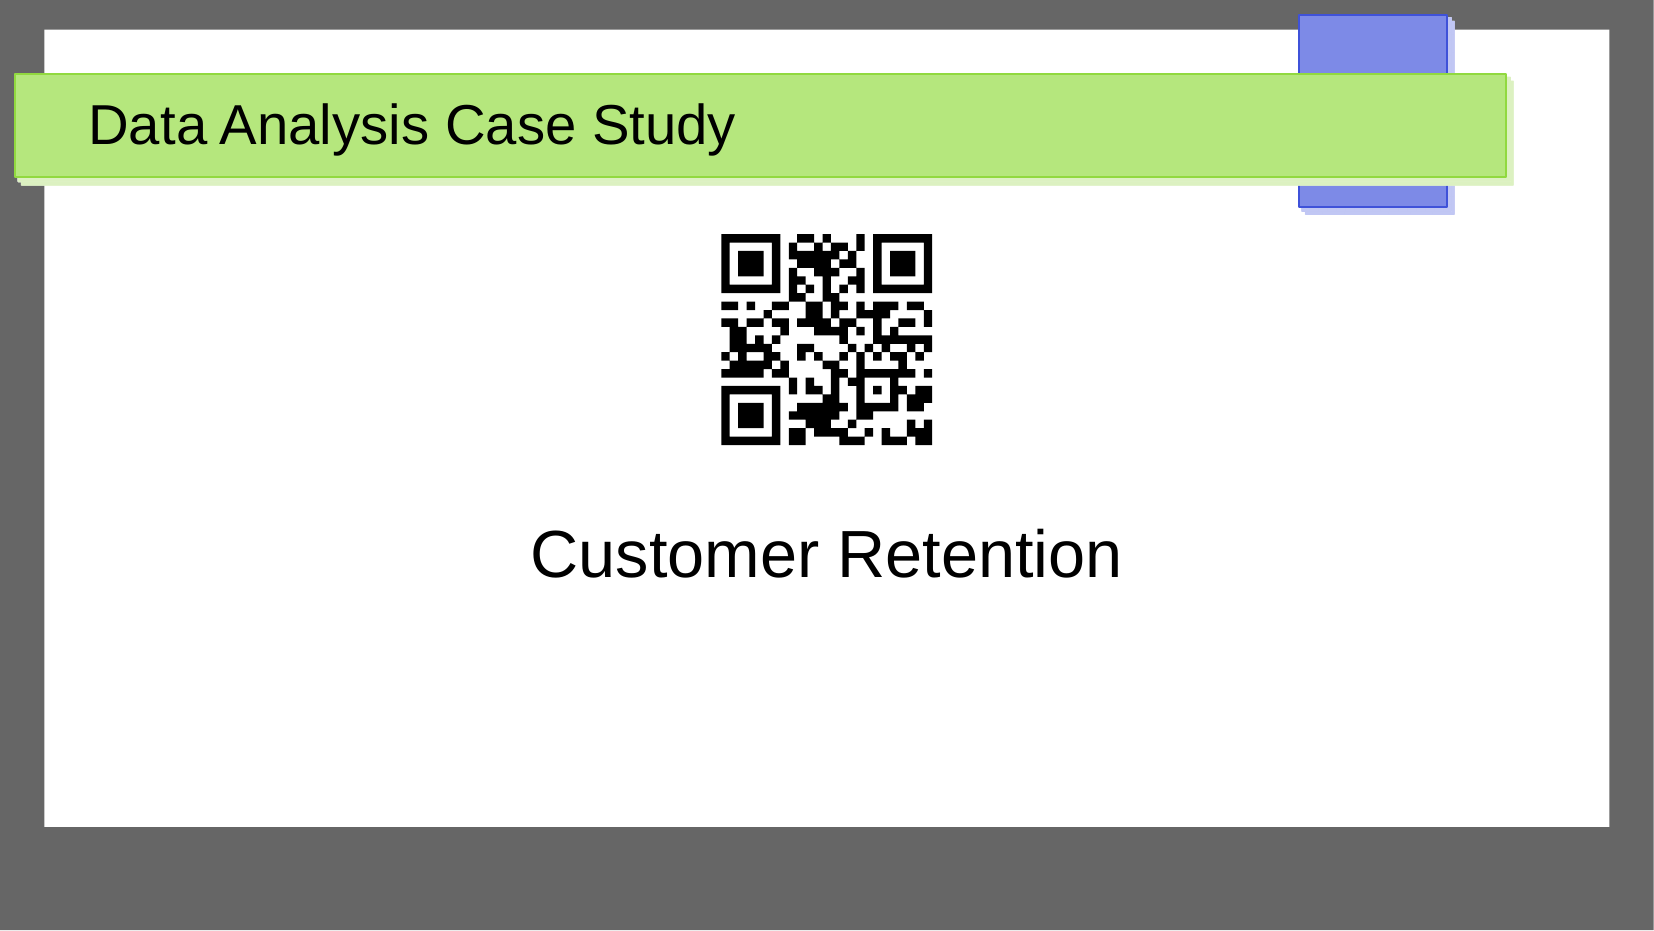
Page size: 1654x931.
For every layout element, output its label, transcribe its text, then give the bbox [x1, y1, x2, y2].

subtitle Customer Retention [88, 221, 1565, 813]
title Data Analysis Case Study [88, 73, 1506, 178]
picture [708, 221, 945, 458]
